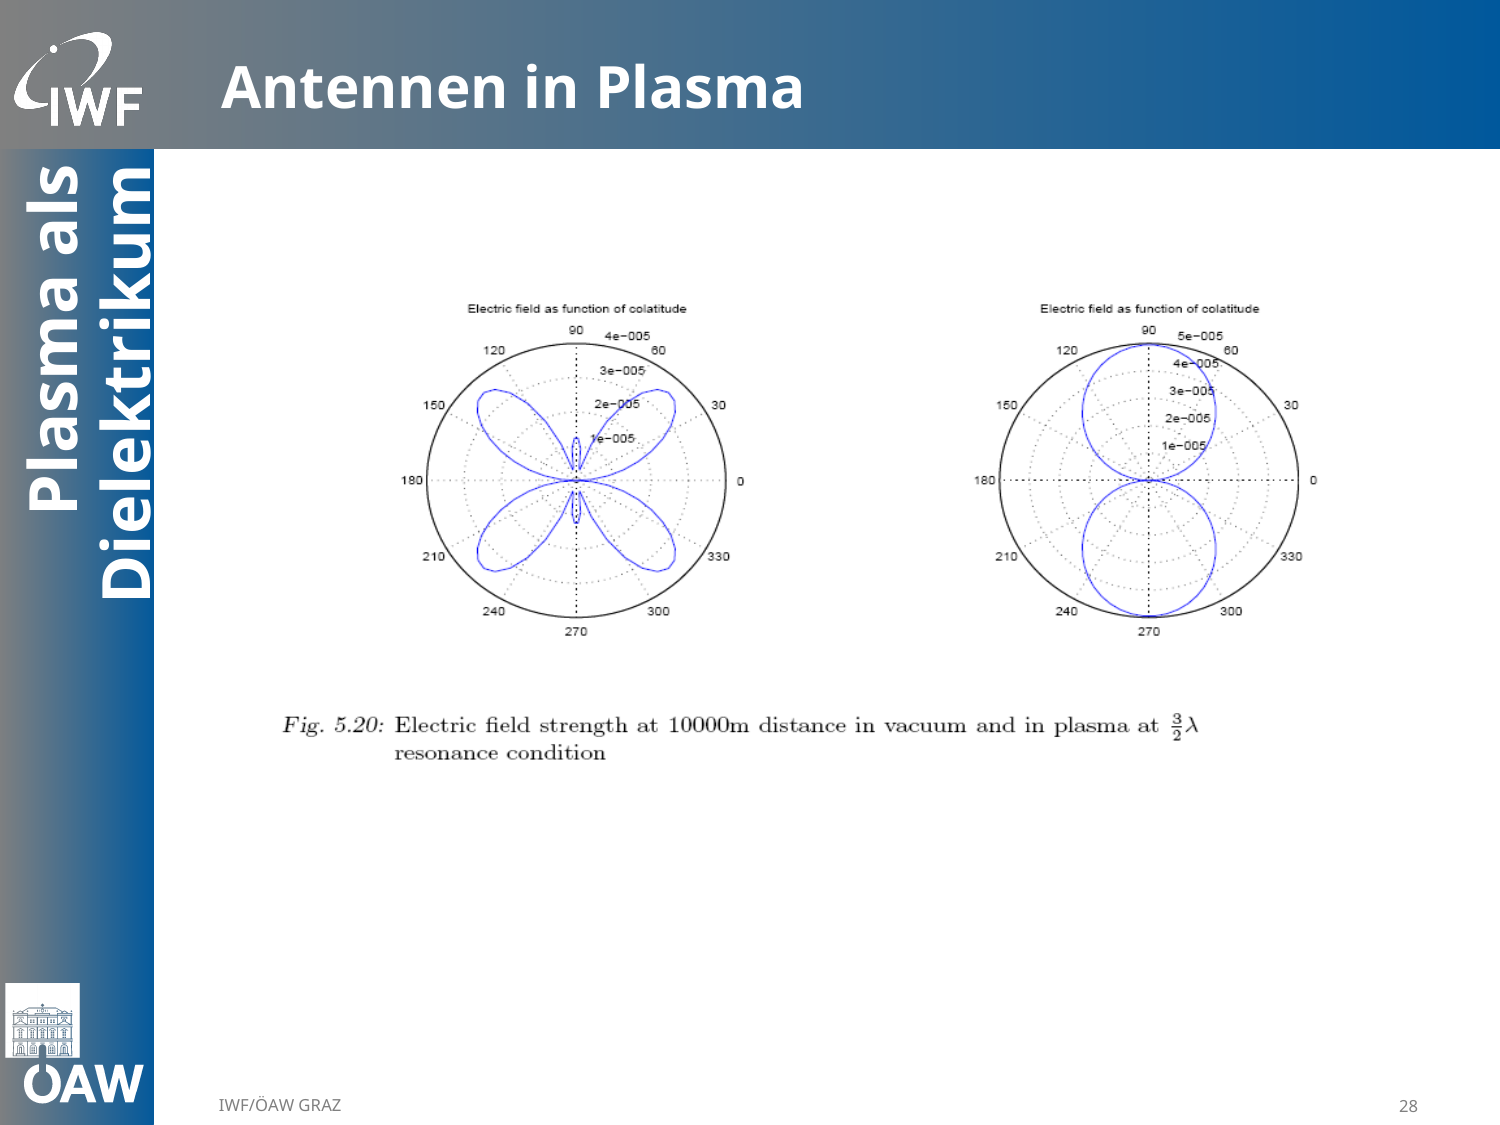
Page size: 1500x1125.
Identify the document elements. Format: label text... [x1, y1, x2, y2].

picture [265, 289, 1329, 768]
text_box Plasma als Dielektrikum [30, 148, 155, 959]
title Antennen in Plasma [206, 36, 1459, 144]
picture [5, 983, 154, 1105]
picture [8, 32, 154, 132]
